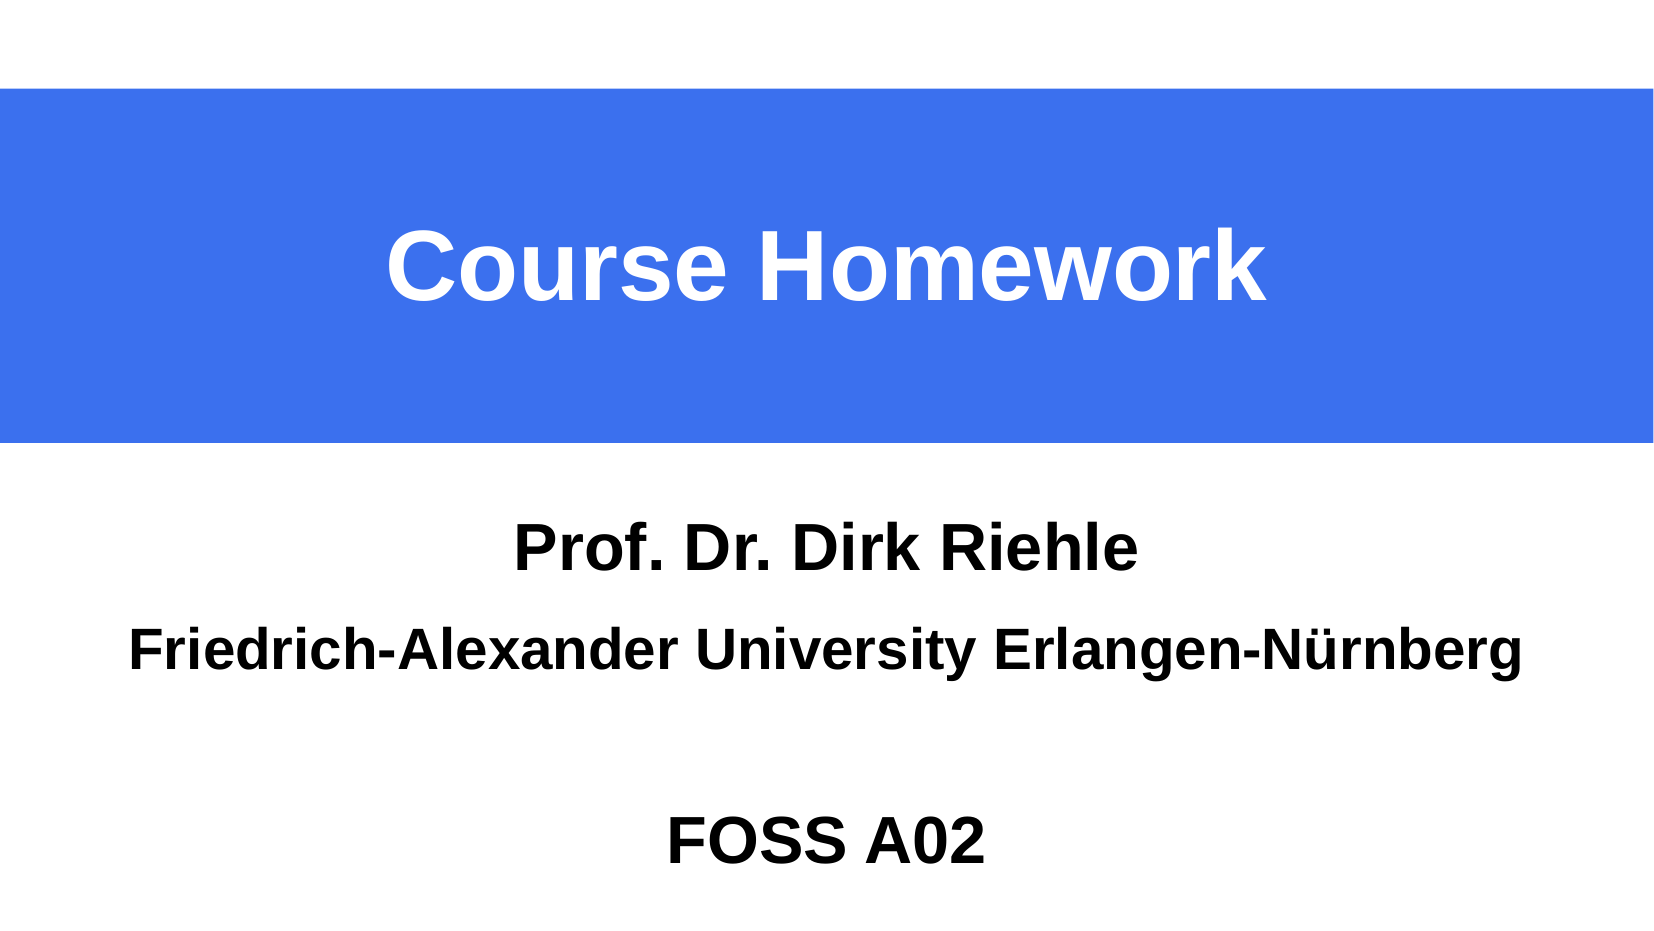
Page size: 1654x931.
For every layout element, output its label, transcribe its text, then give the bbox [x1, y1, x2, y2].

title Course Homework [0, 88, 1654, 443]
subtitle Prof. Dr. Dirk Riehle Friedrich-Alexander University Erlangen-Nürnberg FOSS A02 [29, 472, 1625, 886]
